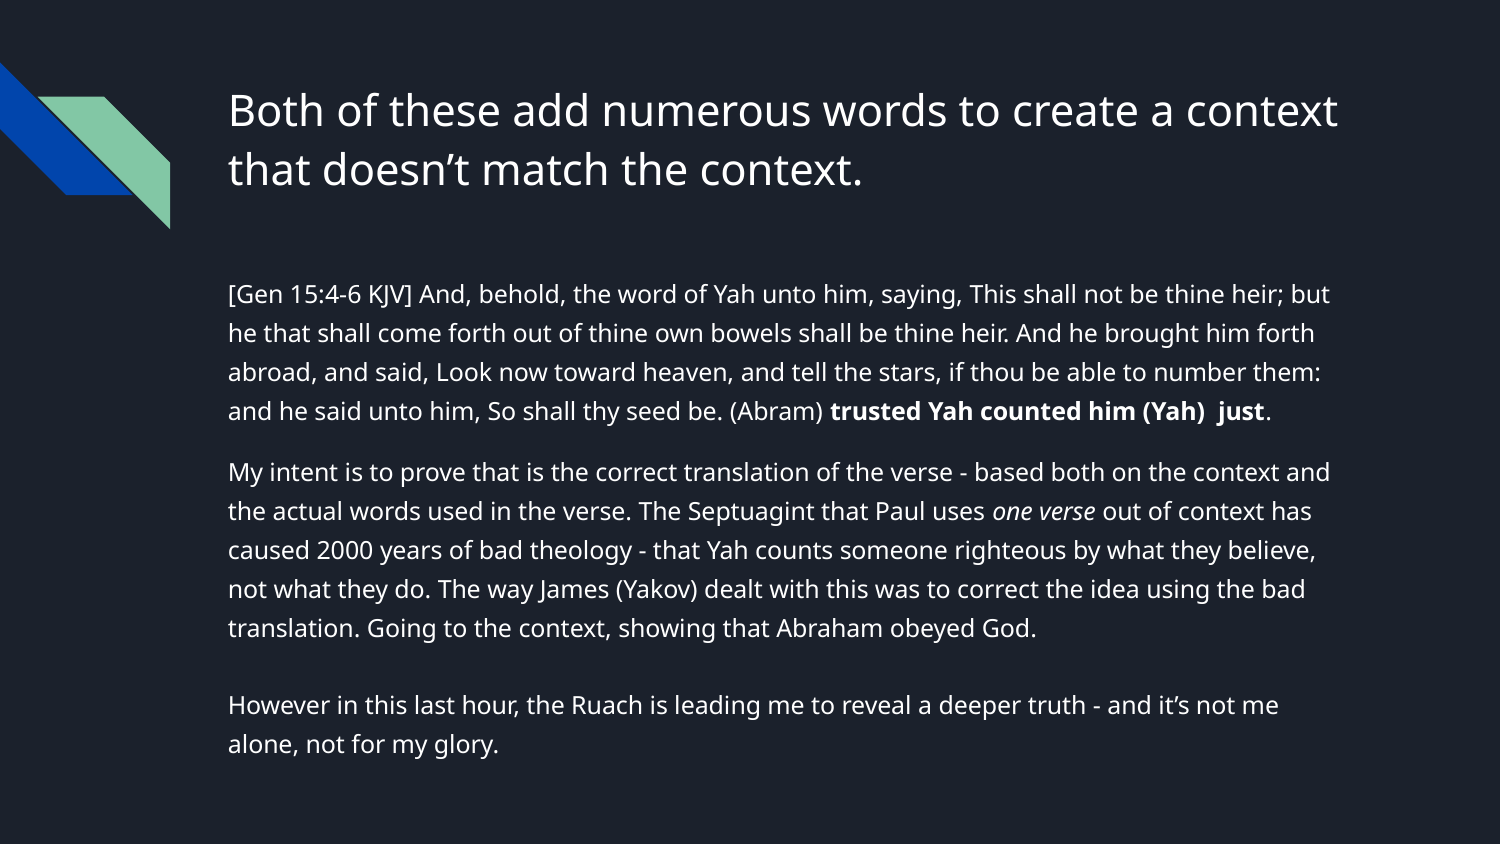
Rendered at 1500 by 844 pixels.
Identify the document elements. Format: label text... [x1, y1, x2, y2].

title Both of these add numerous words to create a context that doesn’t match the context. [212, 64, 1368, 215]
list [Gen 15:4-6 KJV] And, behold, the word of Yah unto him, saying, This shall not be thine heir; but he that shall come forth out of thine own bowels shall be thine heir. And he brought him forth abroad, and said, Look now toward heaven, and tell the stars, if thou be able to number them: and he said unto him, So shall thy seed be. (Abram) trusted Yah counted him (Yah) just. My intent is to prove that is the correct translation of the verse - based both on the context and the actual words used in the verse. The Septuagint that Paul uses one verse out of context has caused 2000 years of bad theology - that Yah counts someone righteous by what they believe, not what they do. The way James (Yakov) dealt with this was to correct the idea using the bad translation. Going to the context, showing that Abraham obeyed God. However in this last hour, the Ruach is leading me to reveal a deeper truth - and it’s not me alone, not for my glory. [212, 257, 1368, 810]
